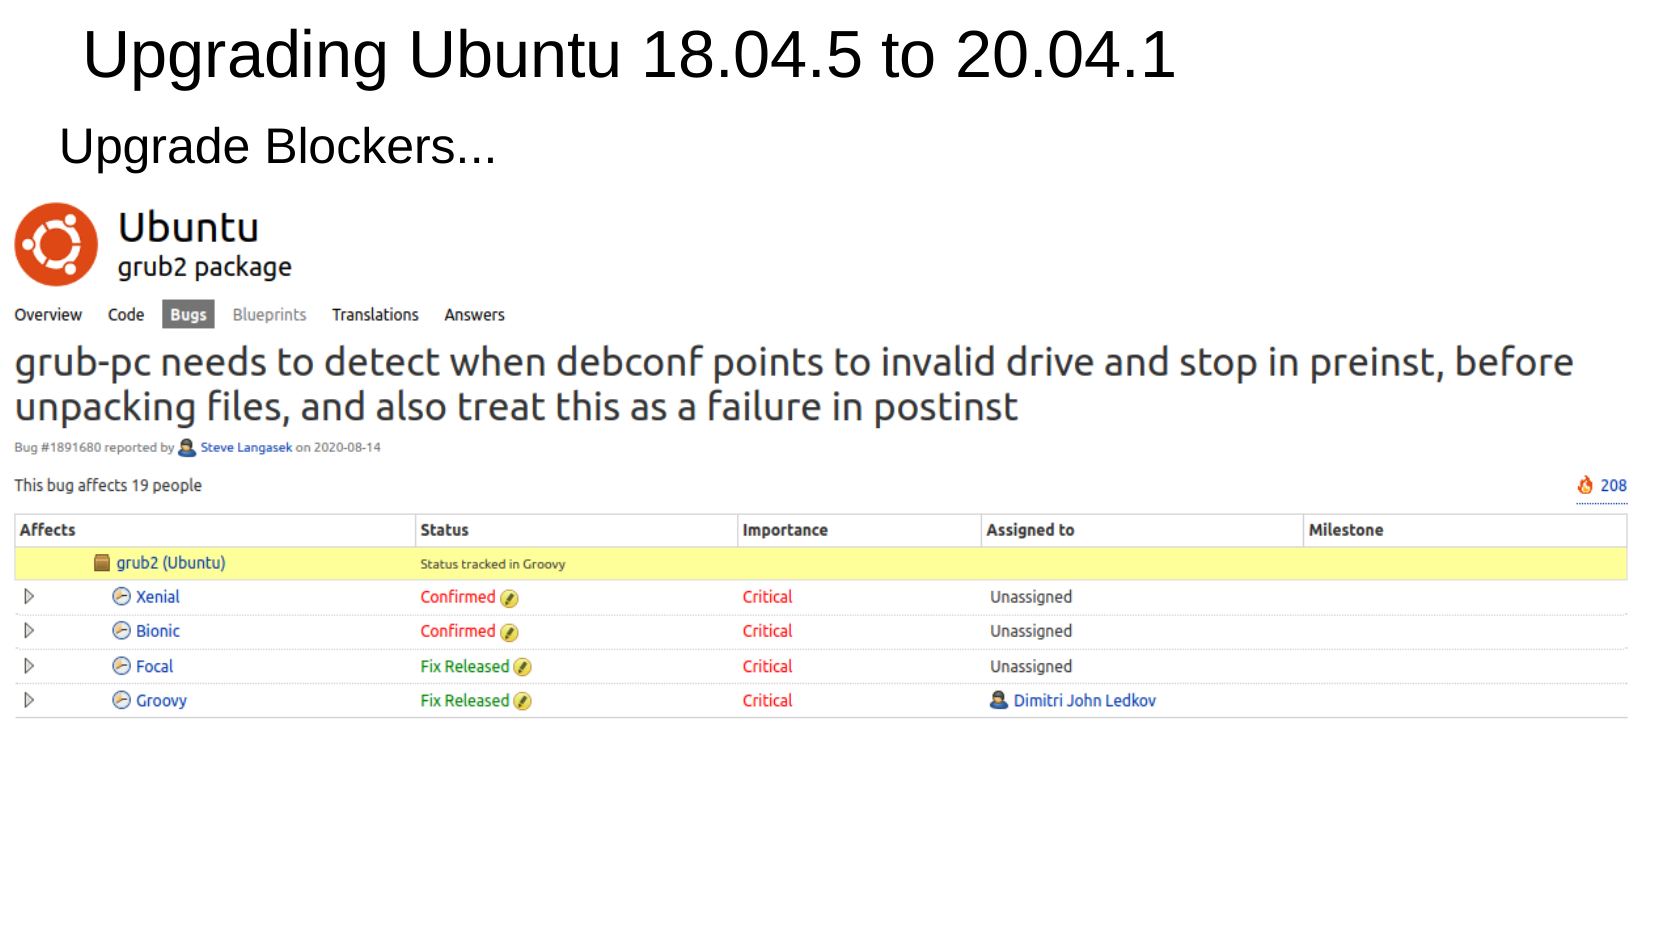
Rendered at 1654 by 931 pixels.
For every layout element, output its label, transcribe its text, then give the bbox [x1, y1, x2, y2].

subtitle Upgrade Blockers... [59, 91, 1548, 196]
picture [0, 196, 1654, 721]
title Upgrading Ubuntu 18.04.5 to 20.04.1 [82, 16, 1571, 92]
